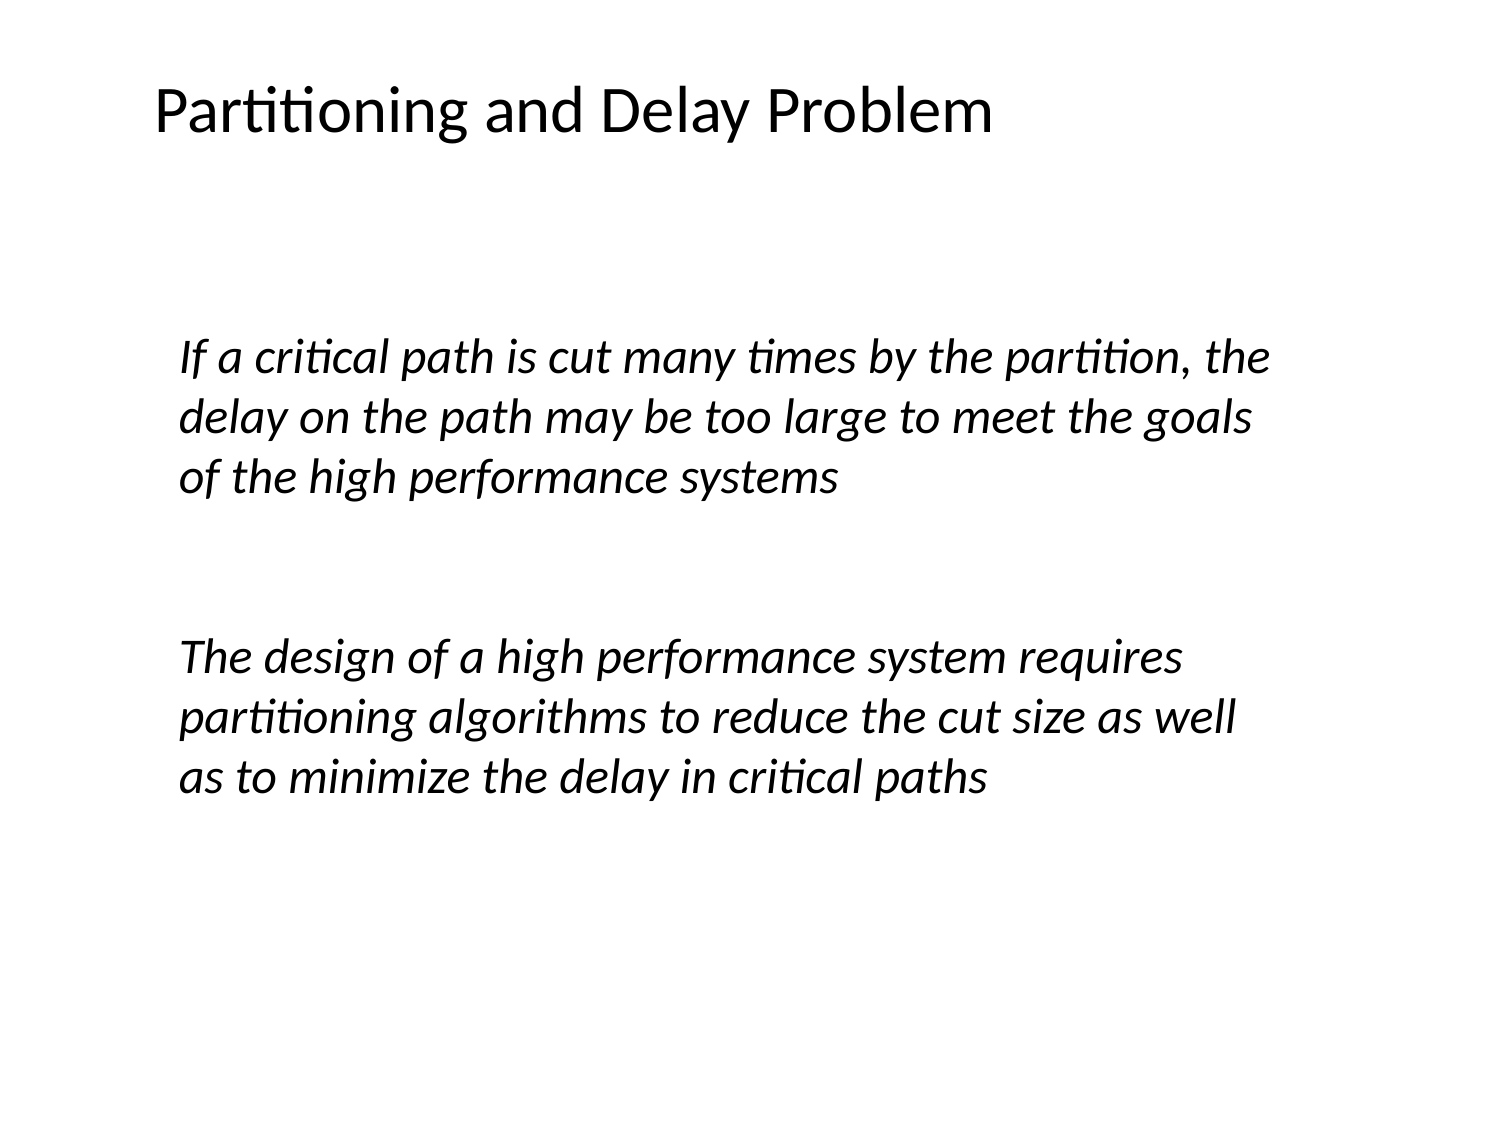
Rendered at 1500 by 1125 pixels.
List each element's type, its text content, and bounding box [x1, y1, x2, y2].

text_box If a critical path is cut many times by the partition, the delay on the path may be too large to meet the goals of the high performance systems The design of a high performance system requires partitioning algorithms to reduce the cut size as well as to minimize the delay in critical paths [164, 316, 1301, 812]
text_box Partitioning and Delay Problem [139, 58, 1418, 154]
